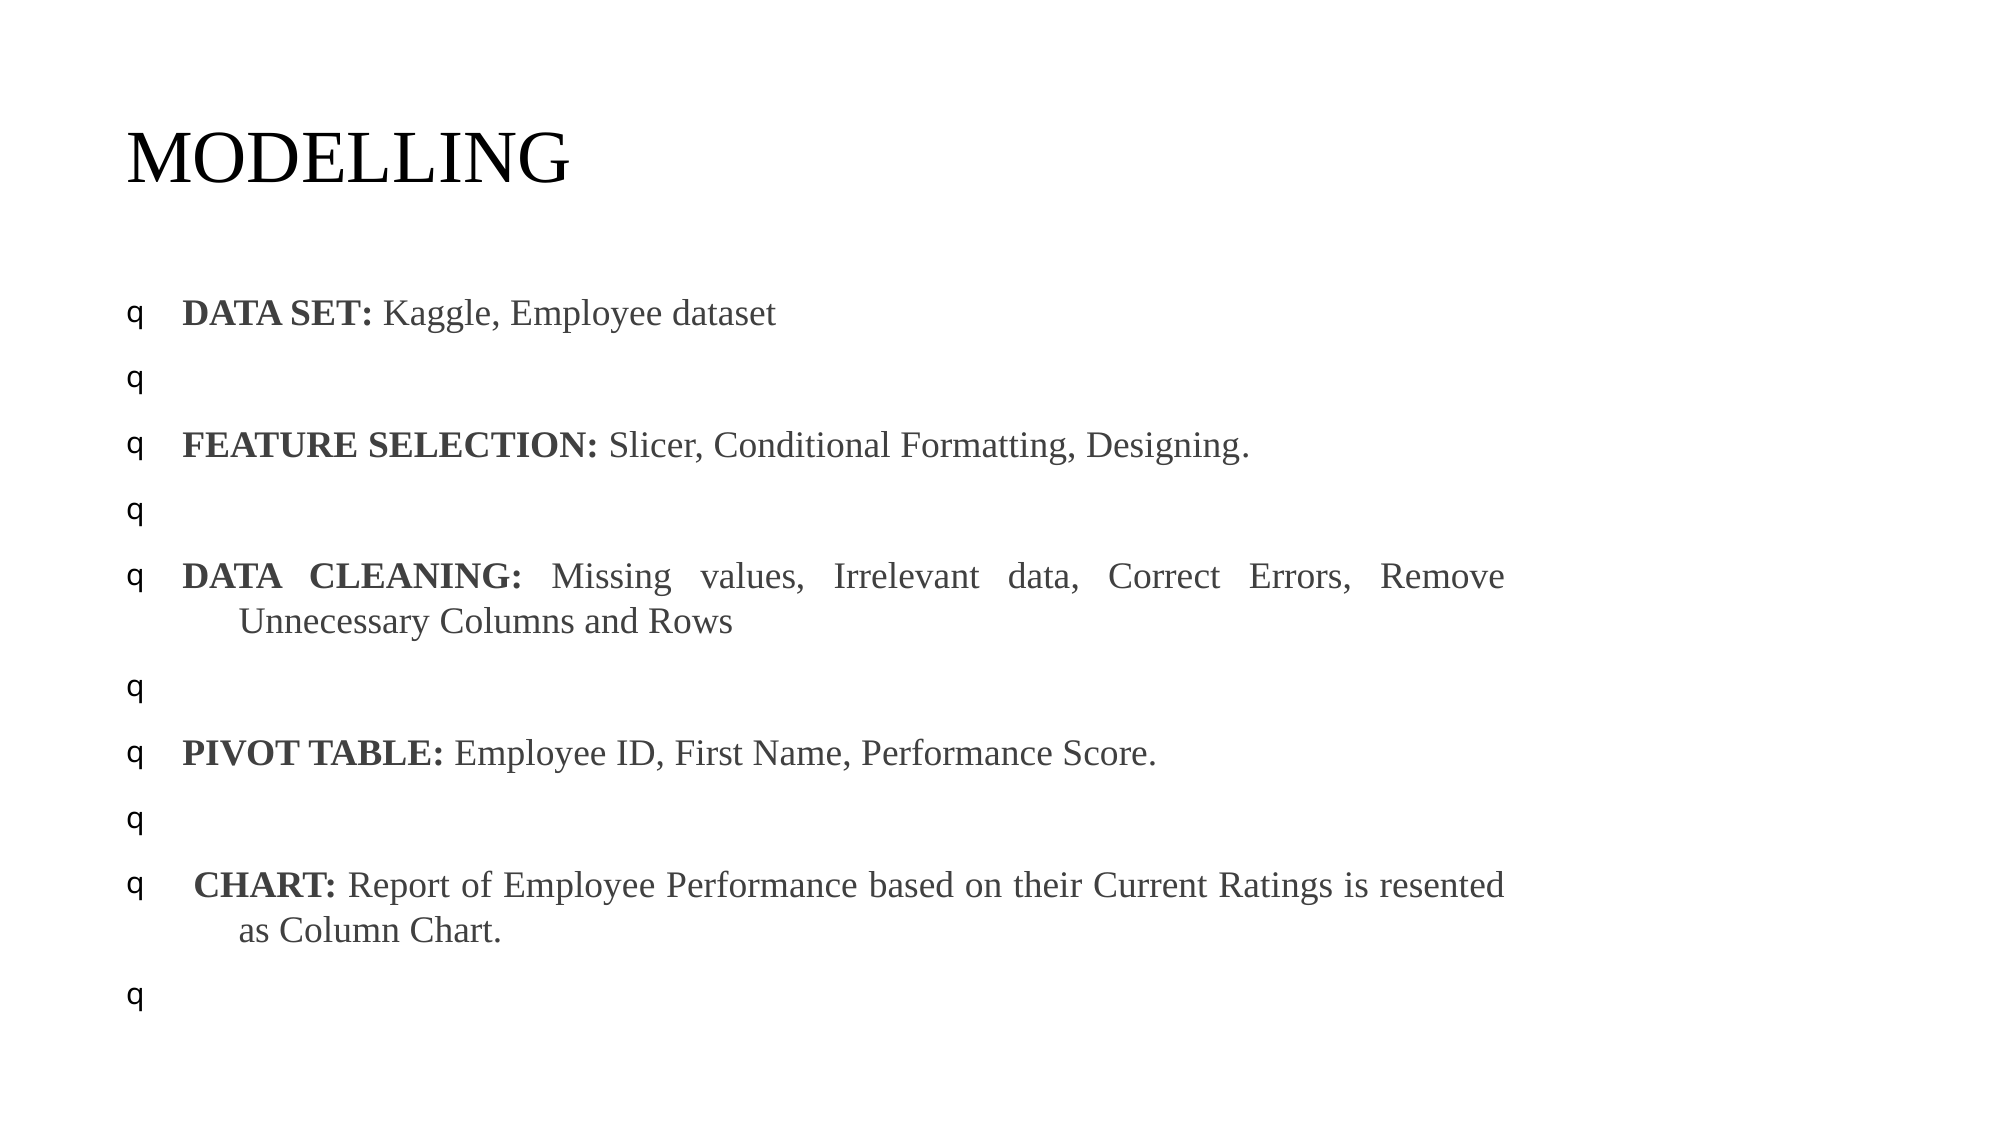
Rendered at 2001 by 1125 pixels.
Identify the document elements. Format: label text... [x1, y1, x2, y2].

list DATA SET: Kaggle, Employee dataset FEATURE SELECTION: Slicer, Conditional Formatting, Designing. DATA CLEANING: Missing values, Irrelevant data, Correct Errors, Remove Unnecessary Columns and Rows PIVOT TABLE: Employee ID, First Name, Performance Score. CHART: Report of Employee Performance based on their Current Ratings is resented as Column Chart. [111, 280, 1522, 992]
title MODELLING [111, 99, 1522, 280]
